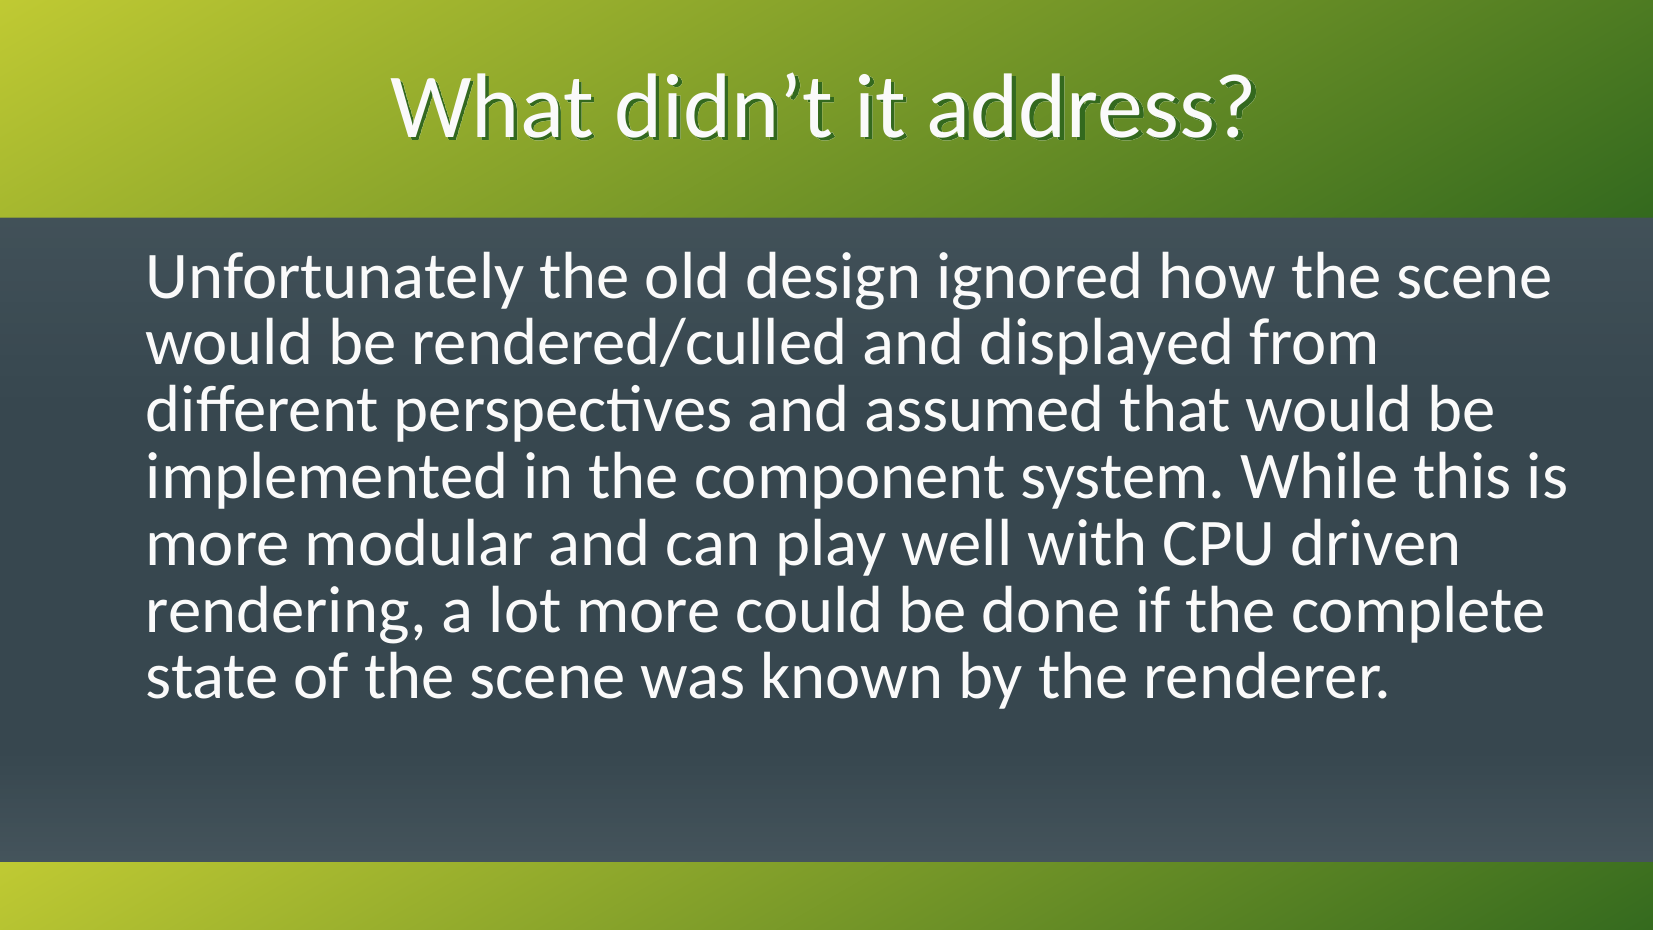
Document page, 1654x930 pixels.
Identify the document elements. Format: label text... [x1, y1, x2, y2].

title What didn’t it address? [74, 37, 1575, 193]
list Unfortunately the old design ignored how the scene would be rendered/culled and displayed from different perspectives and assumed that would be implemented in the component system. While this is more modular and can play well with CPU driven rendering, a lot more could be done if the complete state of the scene was known by the renderer. [74, 248, 1575, 825]
